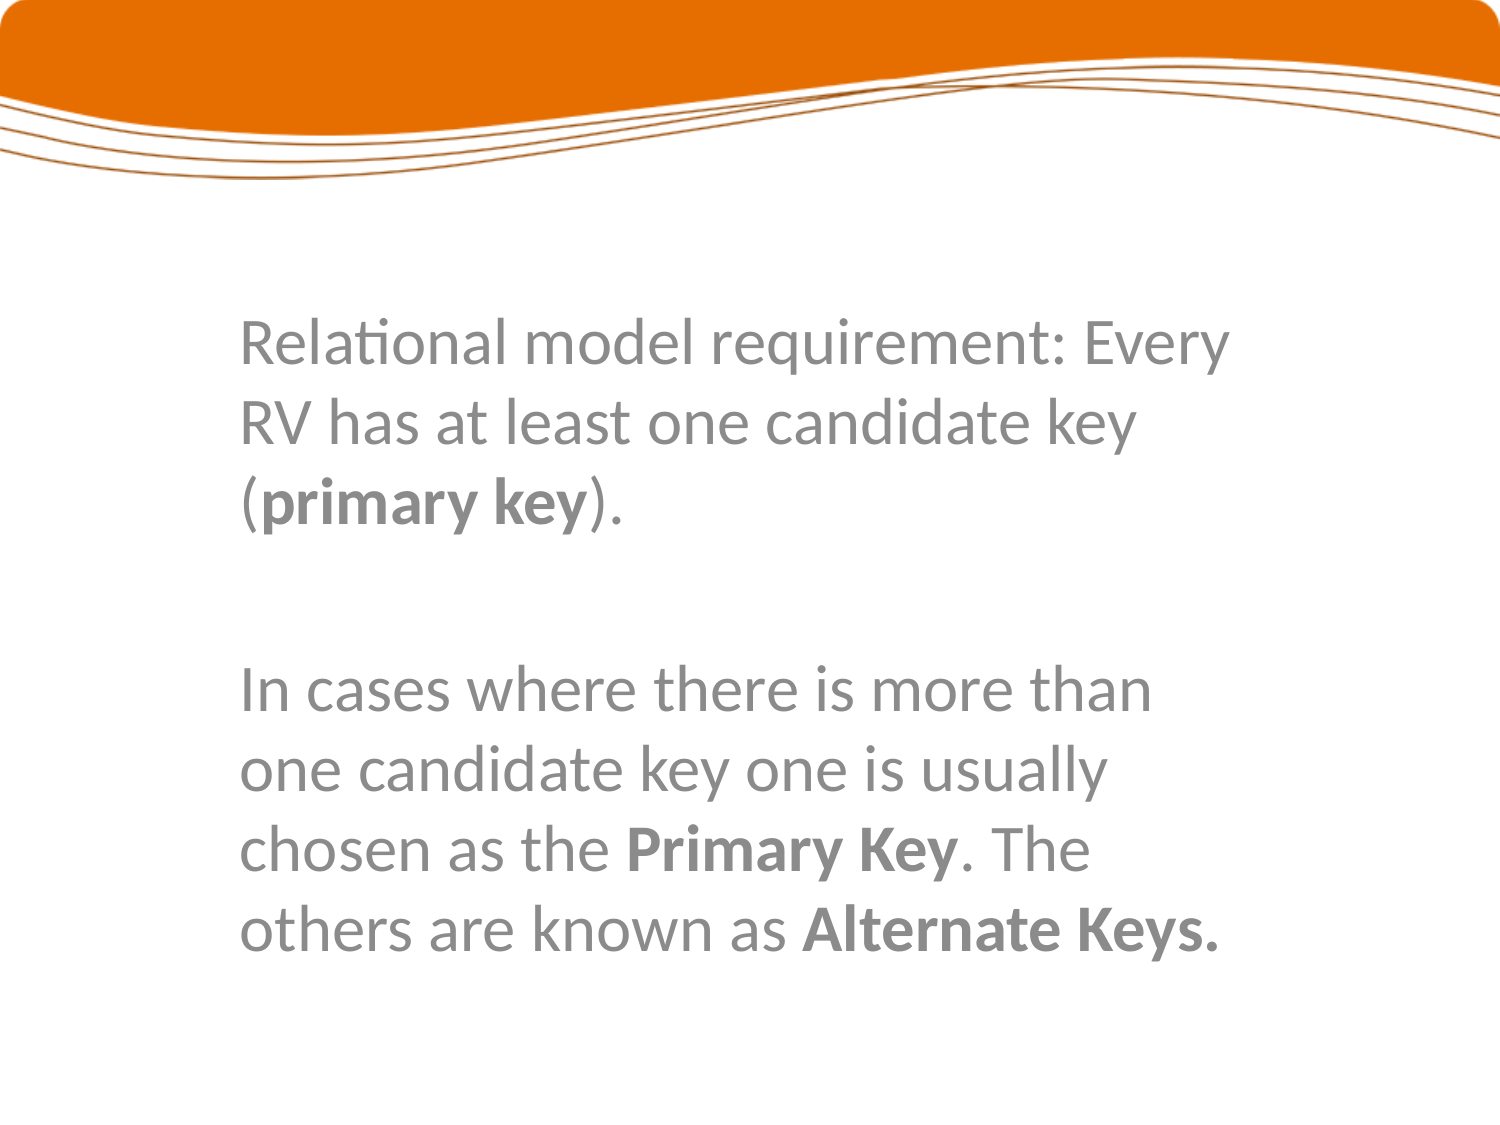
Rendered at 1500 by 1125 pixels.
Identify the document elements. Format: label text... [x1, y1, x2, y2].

text_box Relational model requirement: Every RV has at least one candidate key (primary key). In cases where there is more than one candidate key one is usually chosen as the Primary Key. The others are known as Alternate Keys. [225, 290, 1275, 988]
picture [0, 0, 1500, 180]
